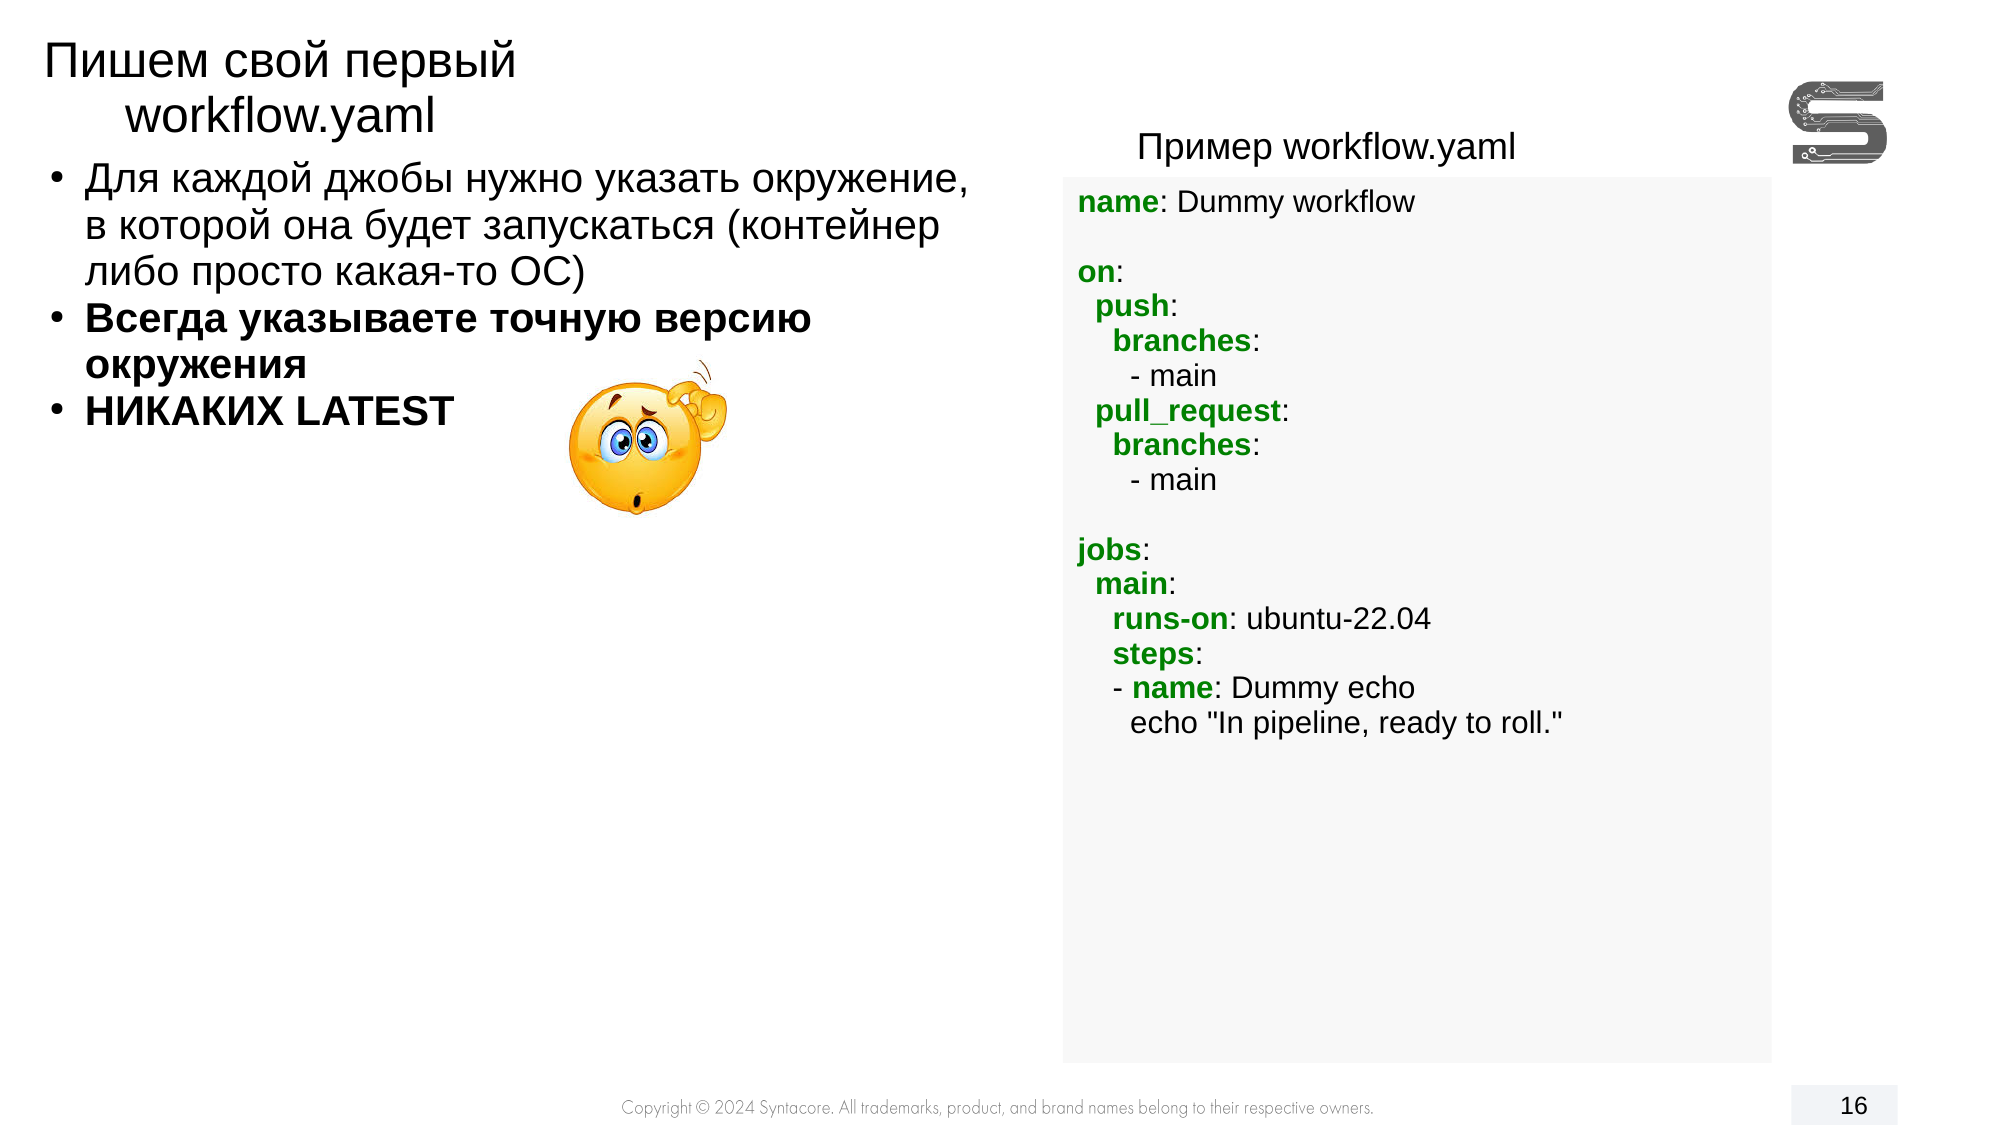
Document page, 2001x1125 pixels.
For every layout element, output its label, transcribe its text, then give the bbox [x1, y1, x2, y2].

picture [501, 354, 768, 532]
text_box name: Dummy workflow on: push: branches: - main pull_request: branches: - main jobs: main: runs-on: ubuntu-22.04 steps: - name: Dummy echo echo "In pipeline, ready to roll." [1062, 177, 1772, 1063]
text_box <number> [1825, 1084, 1969, 1125]
picture [1788, 81, 1887, 164]
picture [621, 1094, 1381, 1119]
text_box Пишем свой первый workflow.yaml [0, 24, 680, 207]
text_box Для каждой джобы нужно указать окружение, в которой она будет запускаться (контейнер либо просто какая-то ОС) Всегда указываете точную версию окружения НИКАКИХ LATEST [34, 147, 1004, 451]
text_box Пример workflow.yaml [1122, 118, 1743, 177]
